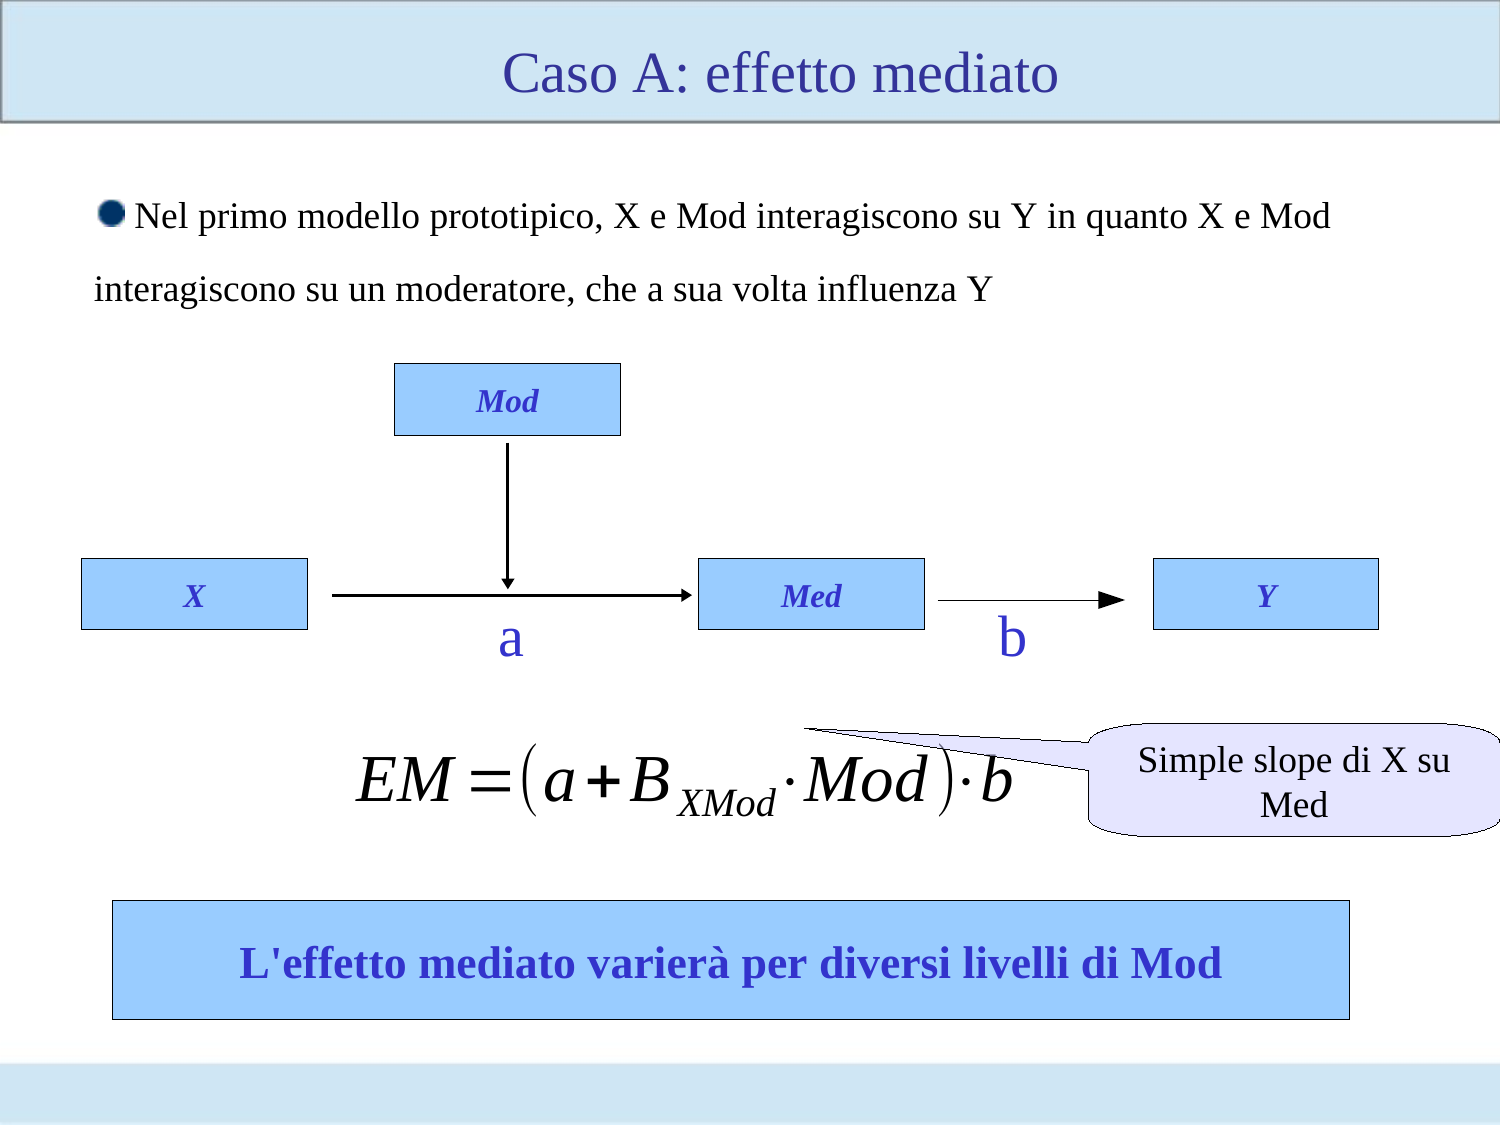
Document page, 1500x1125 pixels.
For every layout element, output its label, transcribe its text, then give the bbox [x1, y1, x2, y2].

text_box Med [698, 558, 925, 630]
chart [337, 738, 1032, 826]
picture [94, 196, 125, 227]
picture [0, 0, 1500, 1125]
text_box X [81, 558, 308, 630]
text_box Nel primo modello prototipico, X e Mod interagiscono su Y in quanto X e Mod interagiscono su un moderatore, che a sua volta influenza Y [79, 148, 1500, 317]
title Caso A: effetto mediato [249, 21, 1313, 117]
text_box Simple slope di X su Med [804, 723, 1500, 837]
text_box L'effetto mediato varierà per diversi livelli di Mod [112, 900, 1350, 1020]
text_box b [975, 590, 1051, 676]
text_box a [473, 590, 549, 676]
text_box Y [1153, 558, 1379, 630]
text_box Mod [394, 363, 621, 436]
